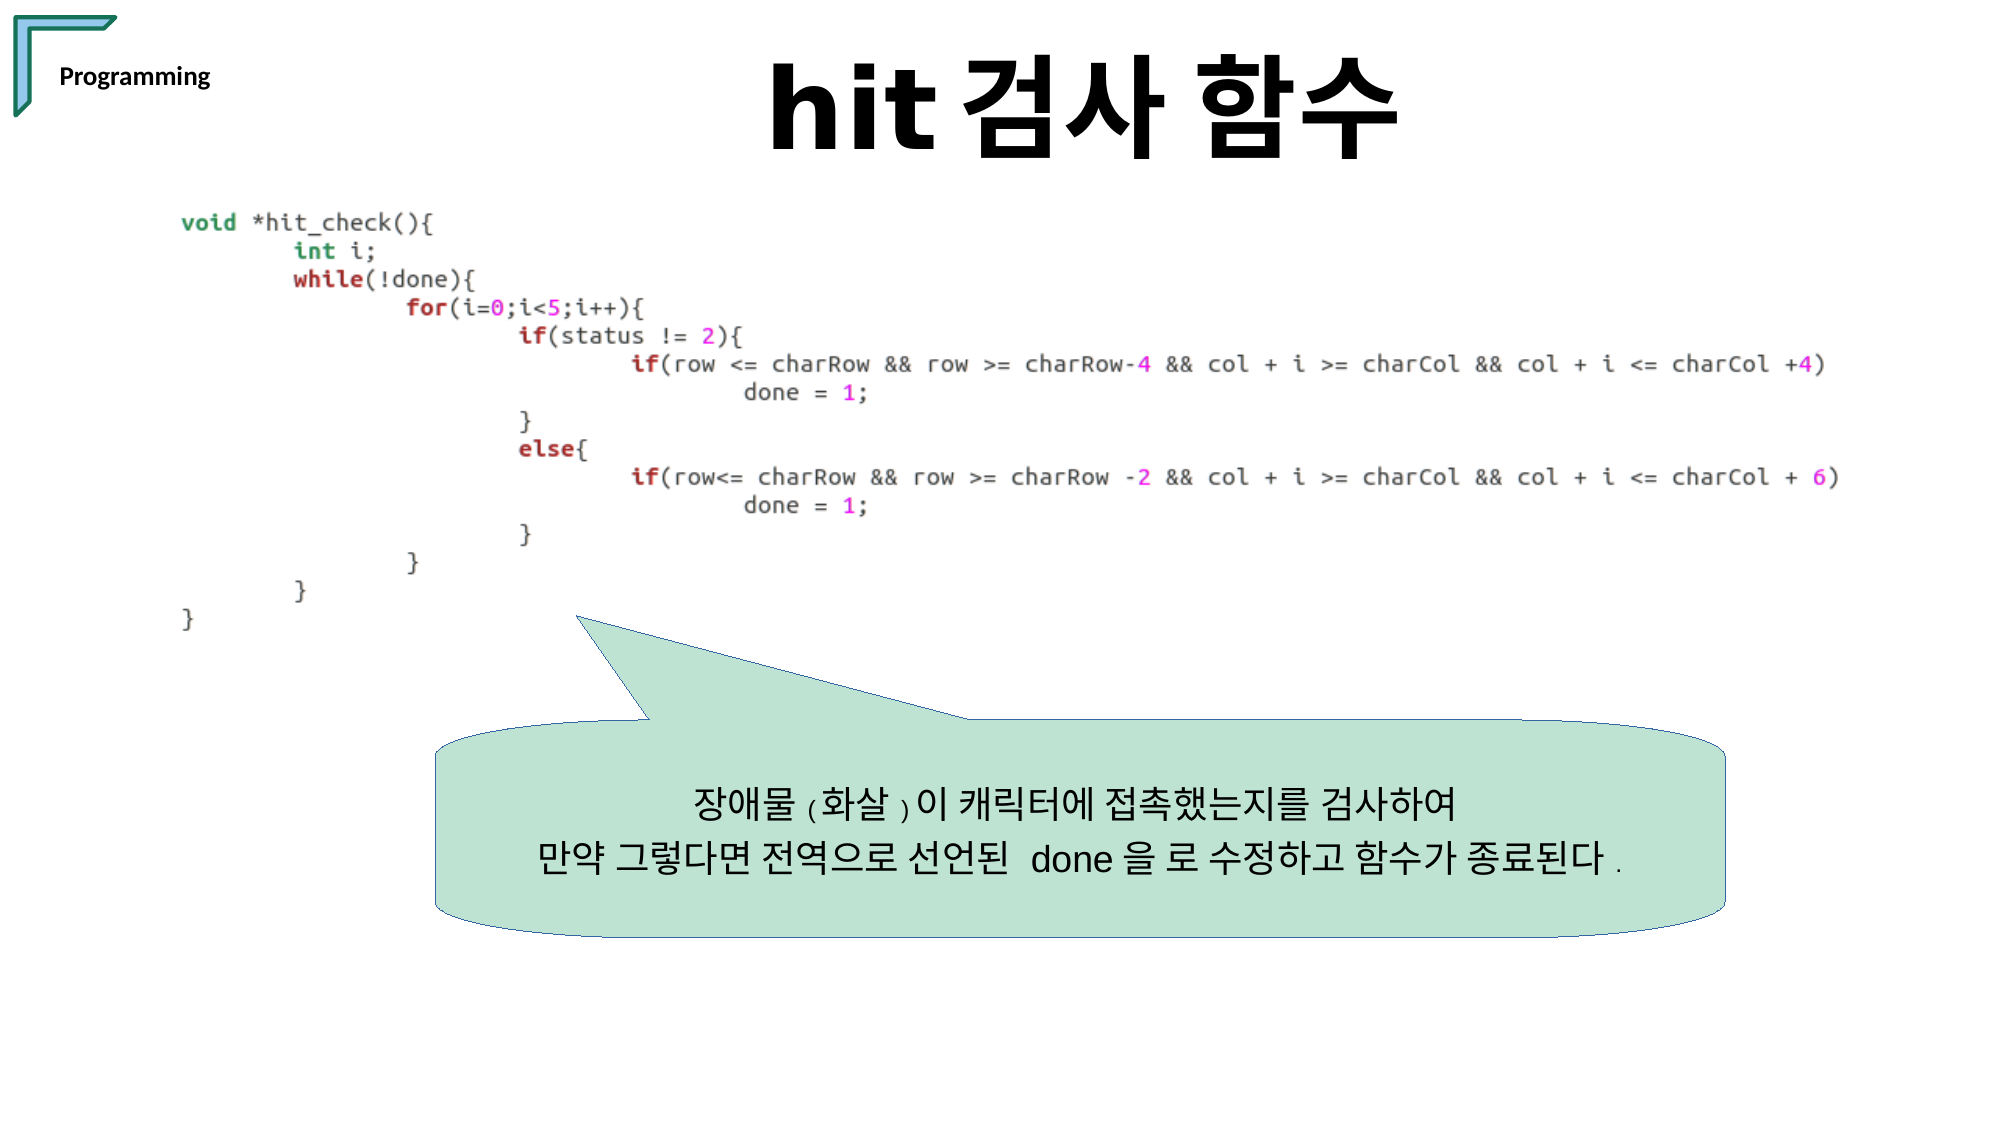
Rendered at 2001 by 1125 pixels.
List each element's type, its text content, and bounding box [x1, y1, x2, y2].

text_box hit 검사 함수 [749, 29, 1844, 180]
text_box Programming [44, 51, 285, 164]
text_box [15, 17, 116, 116]
picture [180, 209, 1863, 653]
text_box 장애물(화살)이 캐릭터에 접촉했는지를 검사하여 만약 그렇다면 전역으로 선언된 done을 로 수정하고 함수가 종료된다. [435, 615, 1726, 938]
